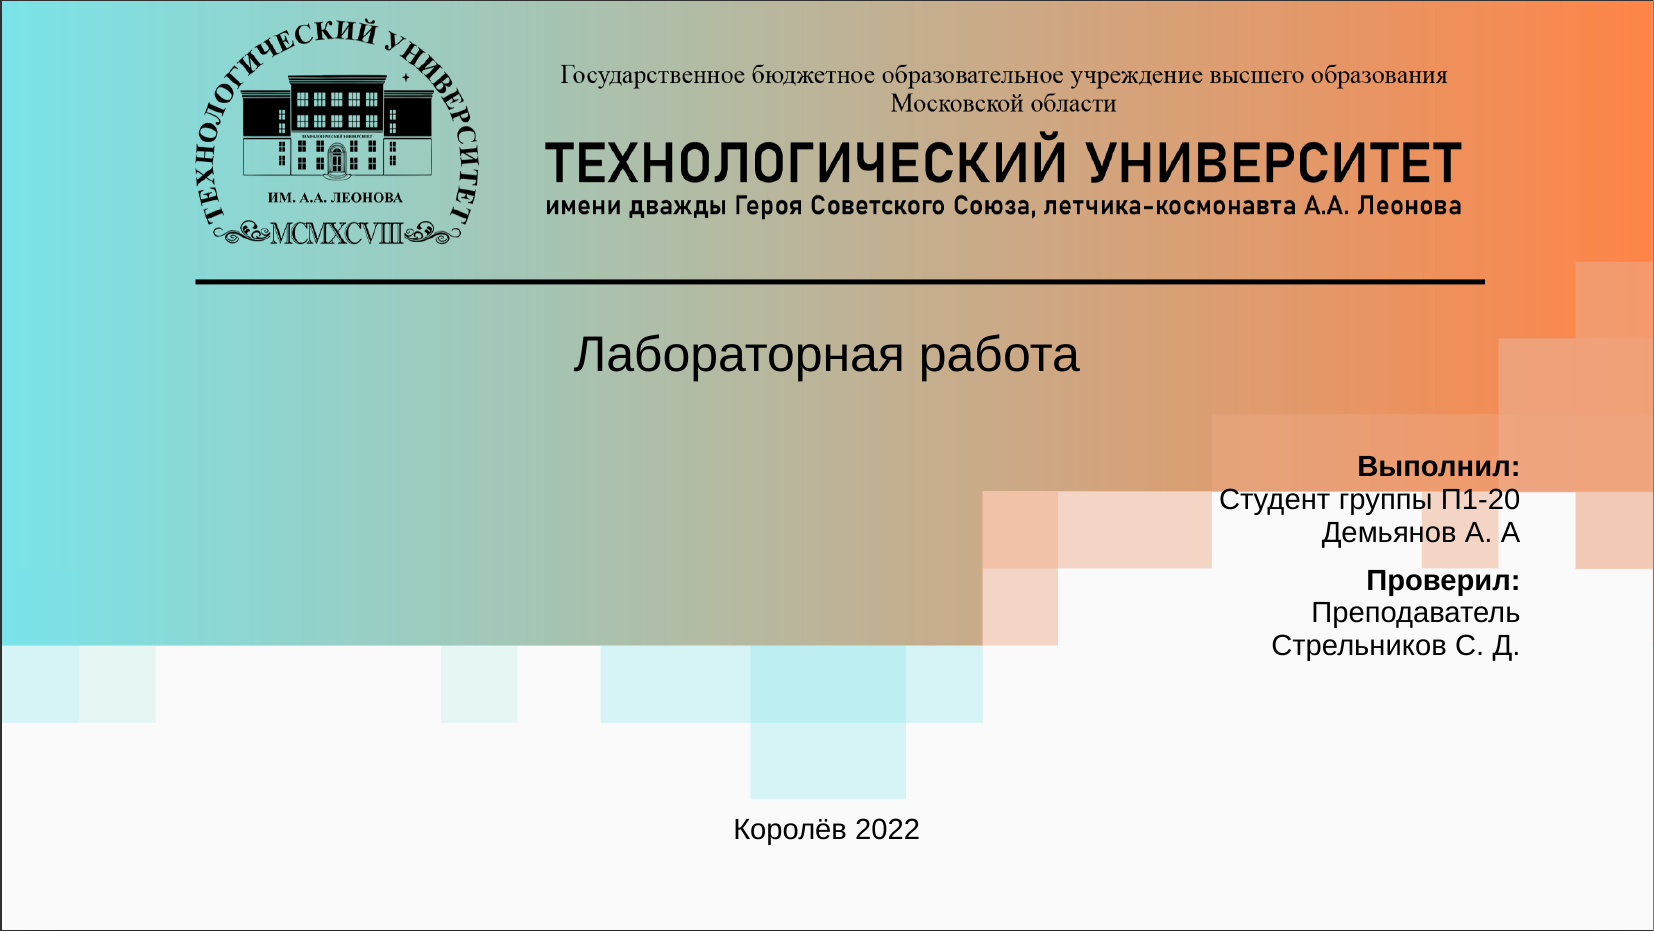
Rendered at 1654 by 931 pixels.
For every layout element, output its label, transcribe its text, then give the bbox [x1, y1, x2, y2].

text_box Королёв 2022 [708, 802, 945, 857]
text_box Проверил: Преподаватель Стрельников С. Д. [1204, 556, 1536, 670]
subtitle Лабораторная работа [118, 324, 1536, 384]
text_box Выполнил: Студент группы П1-20 Демьянов А. А [1204, 442, 1536, 556]
picture [0, 0, 1654, 931]
